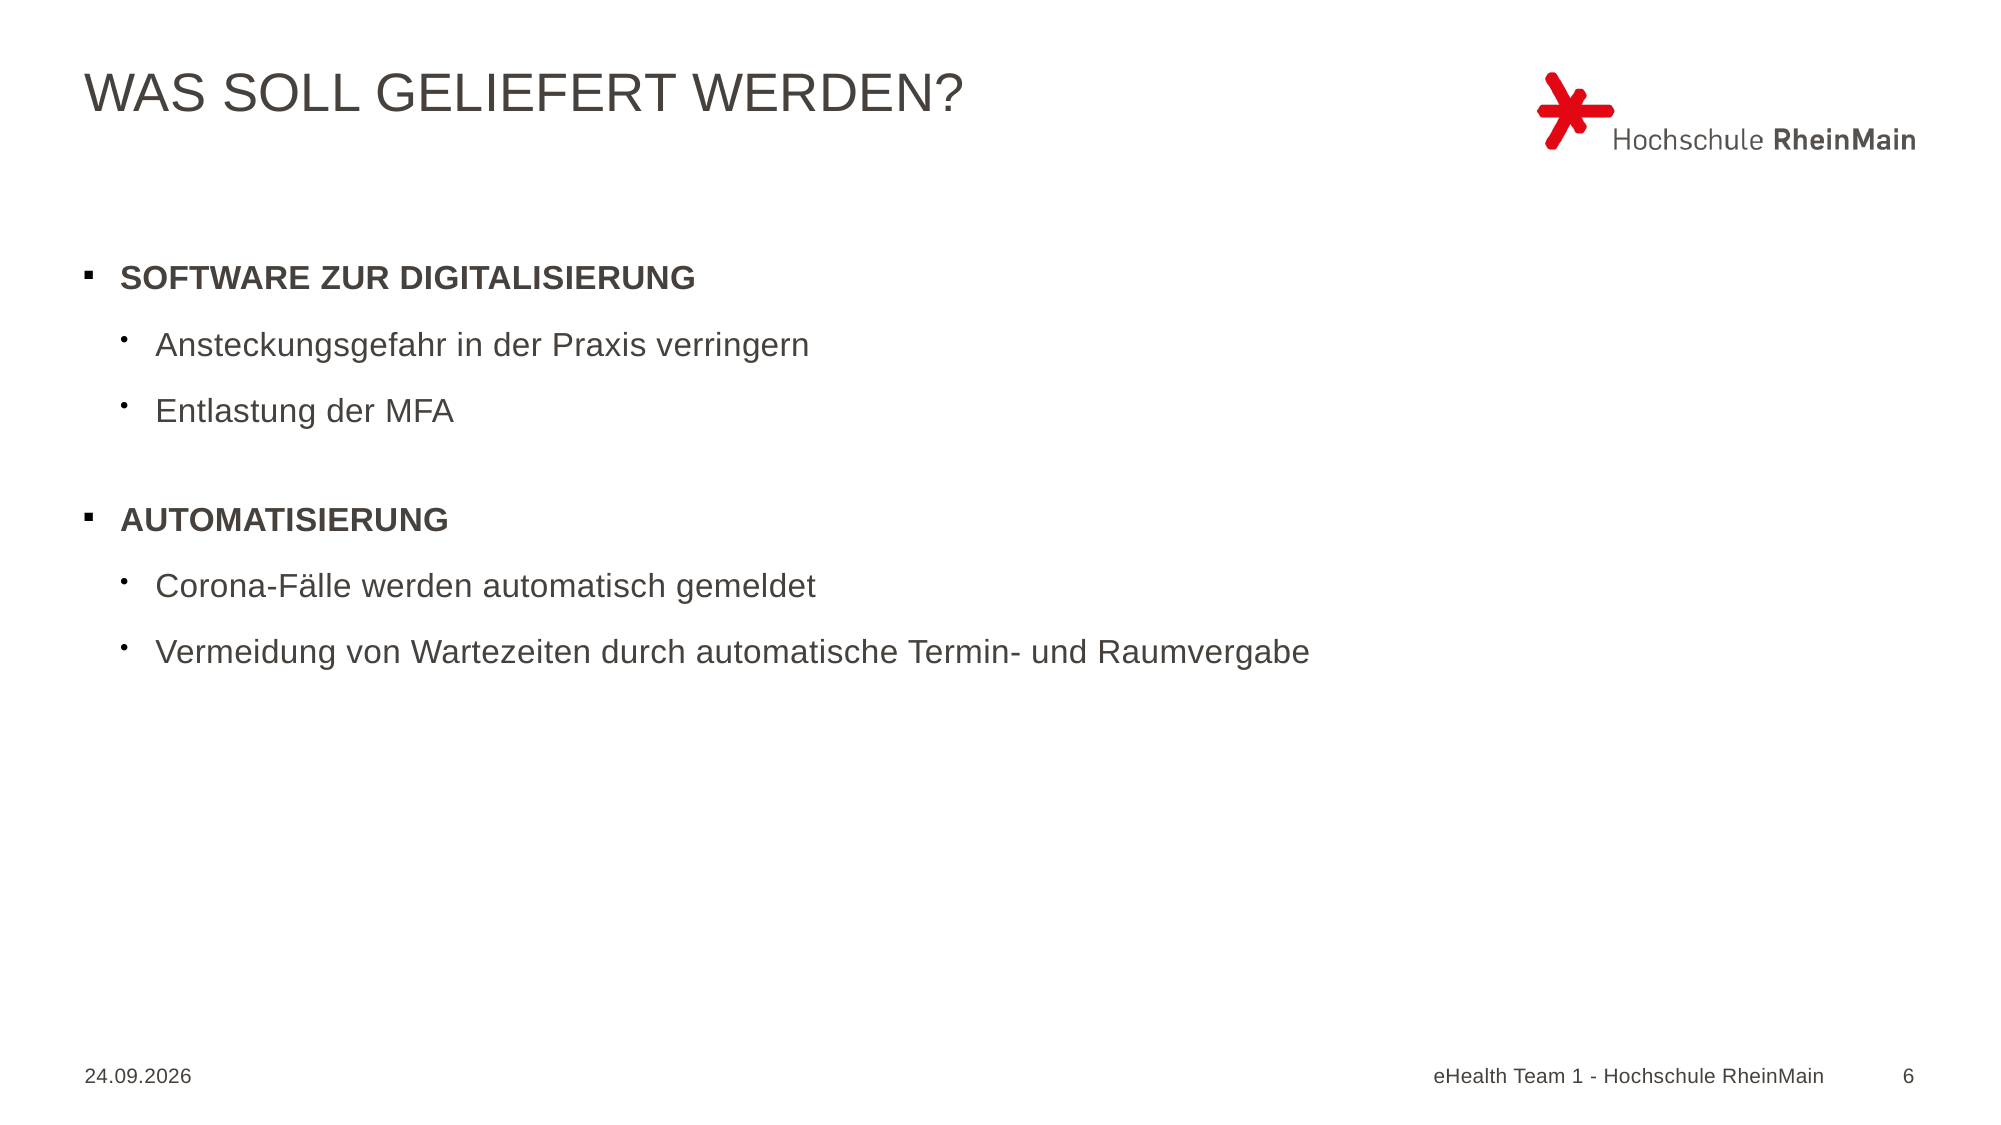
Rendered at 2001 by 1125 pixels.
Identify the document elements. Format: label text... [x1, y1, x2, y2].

slide_number 19.11.2020 [84, 1059, 325, 1090]
footer eHealth Team 1 - Hochschule RheinMain [701, 1059, 1845, 1090]
list SOFTWARE ZUR DIGITALISIERUNG Ansteckungsgefahr in der Praxis verringern Entlastung der MFA AUTOMATISIERUNG Corona-Fälle werden automatisch gemeldet Vermeidung von Wartezeiten durch automatische Termin- und Raumvergabe [84, 253, 1916, 1025]
slide_number <Foliennummer> [1845, 1059, 1915, 1090]
title WAS SOLL GELIEFERT WERDEN? [84, 66, 1443, 124]
picture [1537, 72, 1915, 150]
